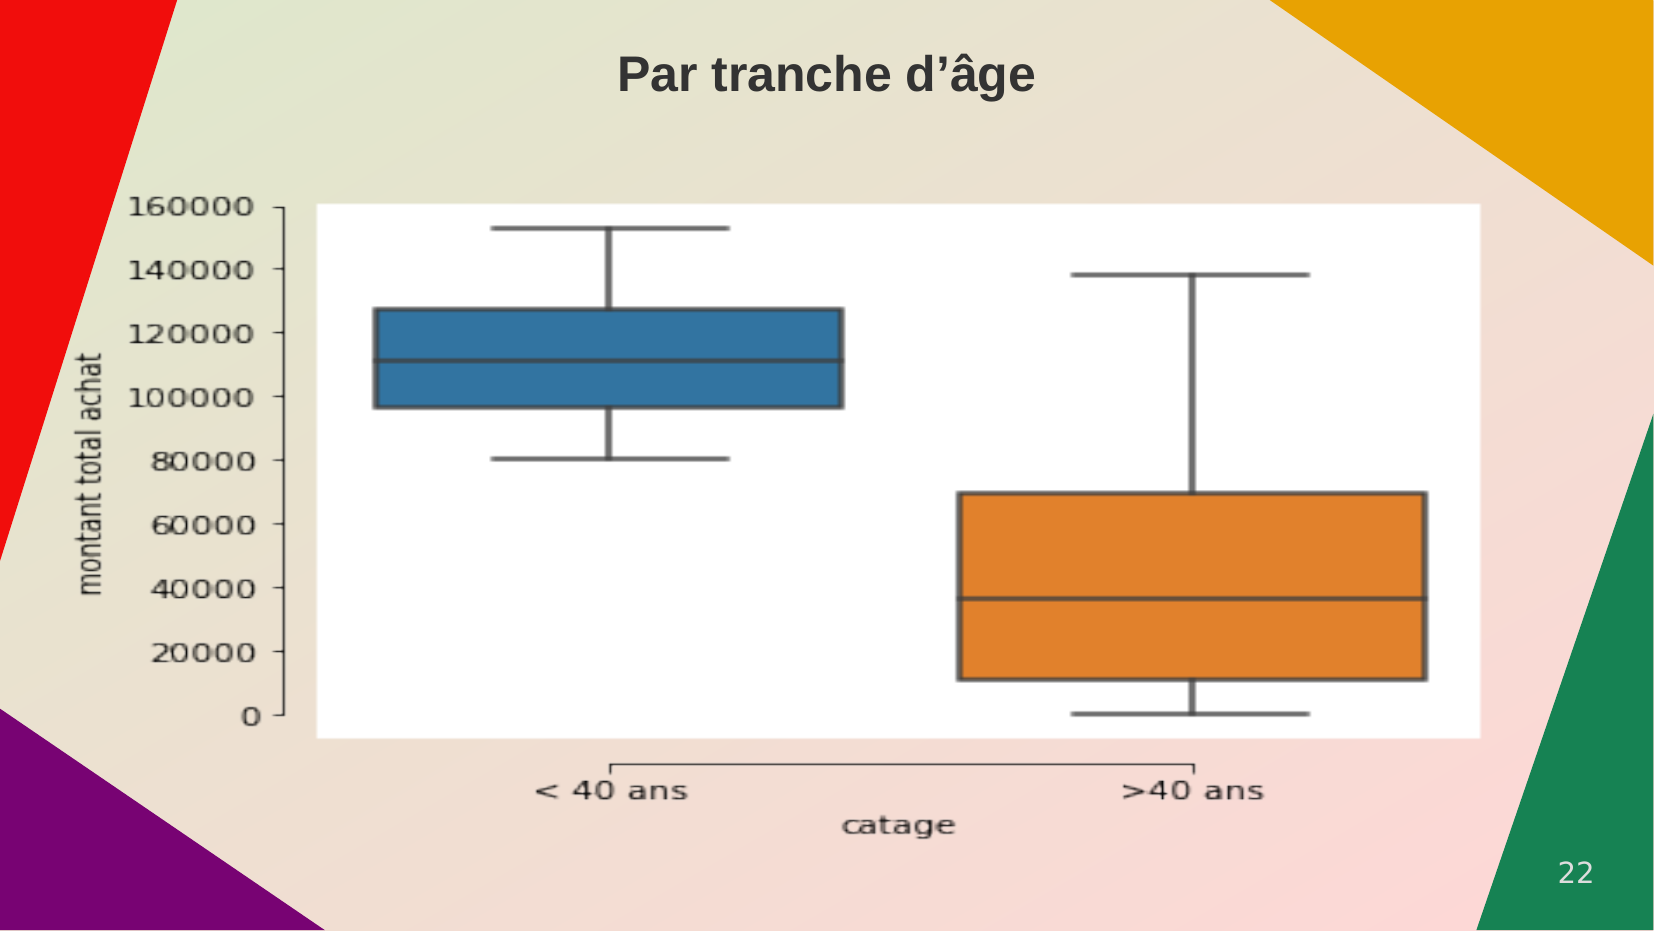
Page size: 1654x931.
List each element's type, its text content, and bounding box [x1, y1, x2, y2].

picture [54, 180, 1506, 857]
title Par tranche d’âge [118, 0, 1536, 148]
